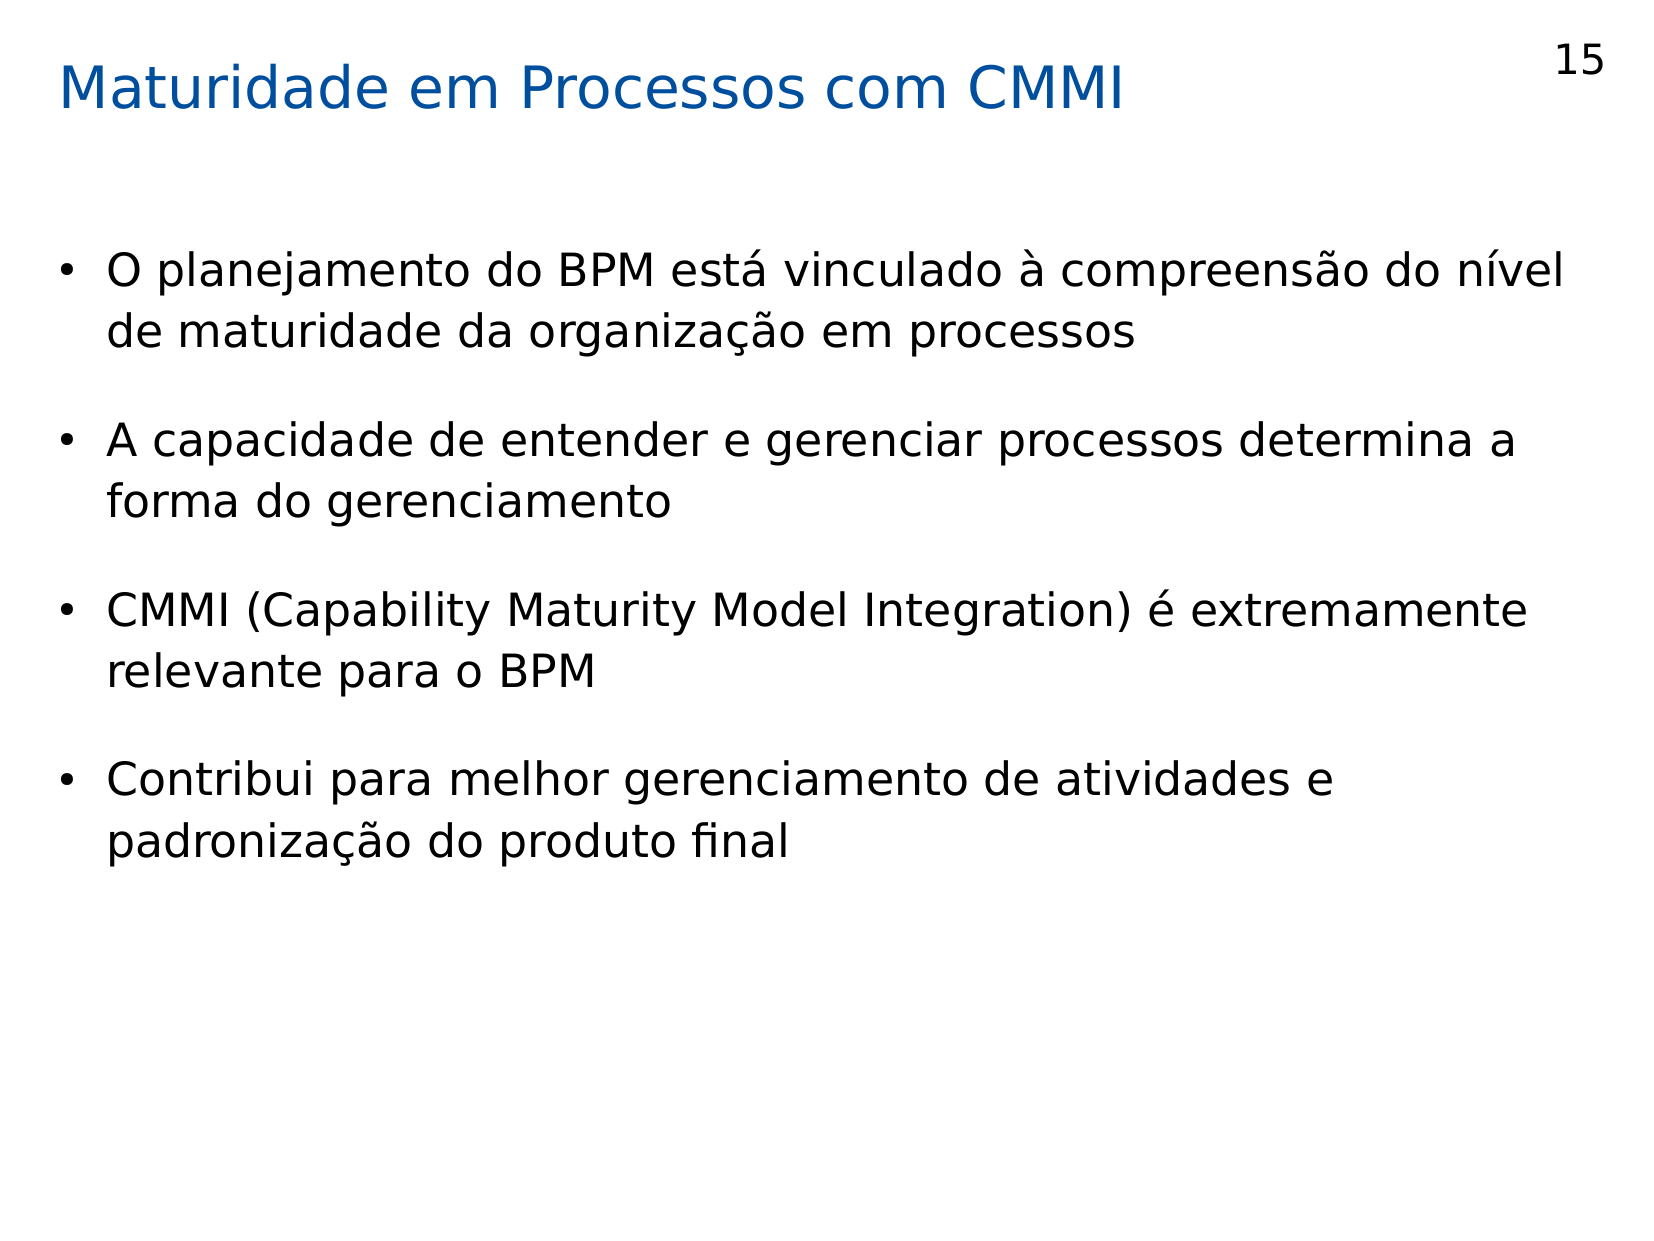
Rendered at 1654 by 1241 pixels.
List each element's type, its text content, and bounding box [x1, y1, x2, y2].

title Maturidade em Processos com CMMI [59, 29, 1506, 148]
list O planejamento do BPM está vinculado à compreensão do nível de maturidade da organização em processos A capacidade de entender e gerenciar processos determina a forma do gerenciamento CMMI (Capability Maturity Model Integration) é extremamente relevante para o BPM Contribui para melhor gerenciamento de atividades e padronização do produto final [59, 236, 1595, 1211]
